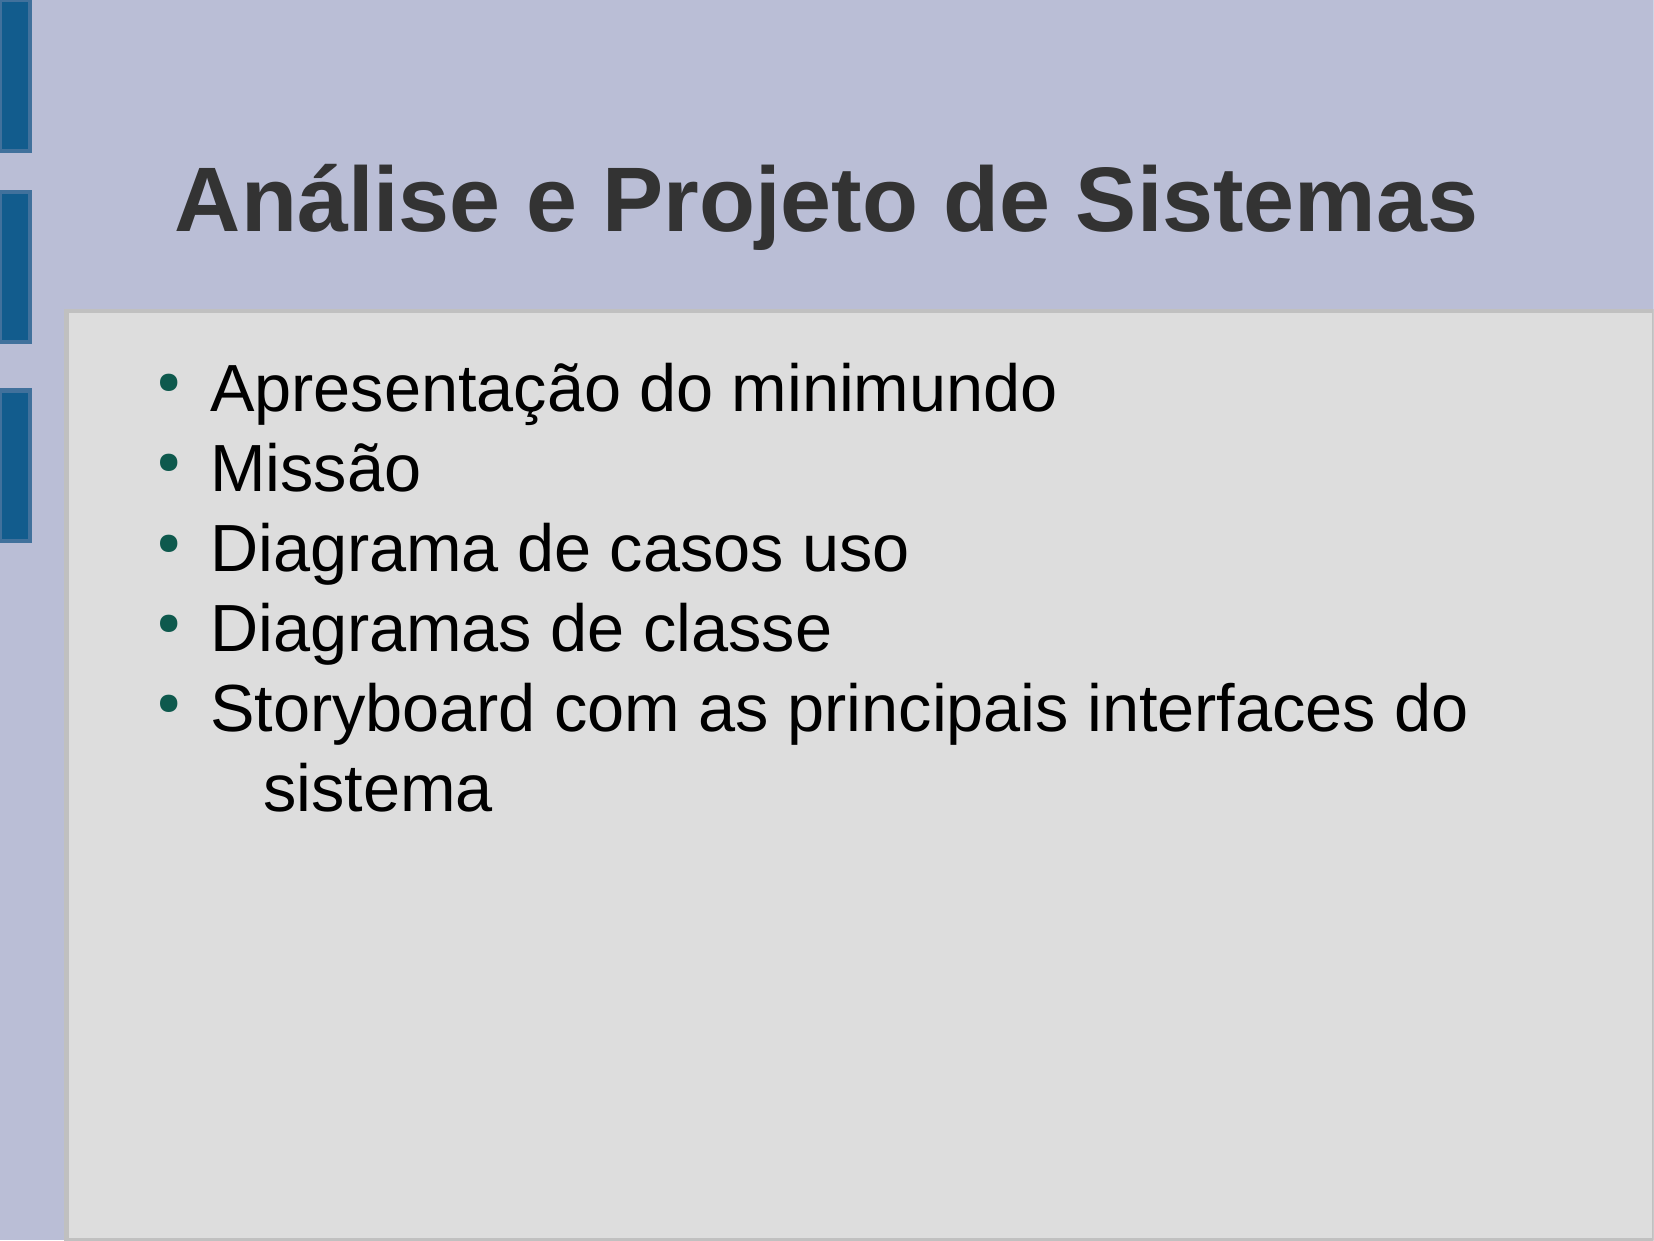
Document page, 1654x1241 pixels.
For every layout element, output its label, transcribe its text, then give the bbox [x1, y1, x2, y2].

list Apresentação do minimundo Missão Diagrama de casos uso Diagramas de classe Storyboard com as principais interfaces do sistema [121, 344, 1534, 1127]
title Análise e Projeto de Sistemas [121, 91, 1534, 299]
